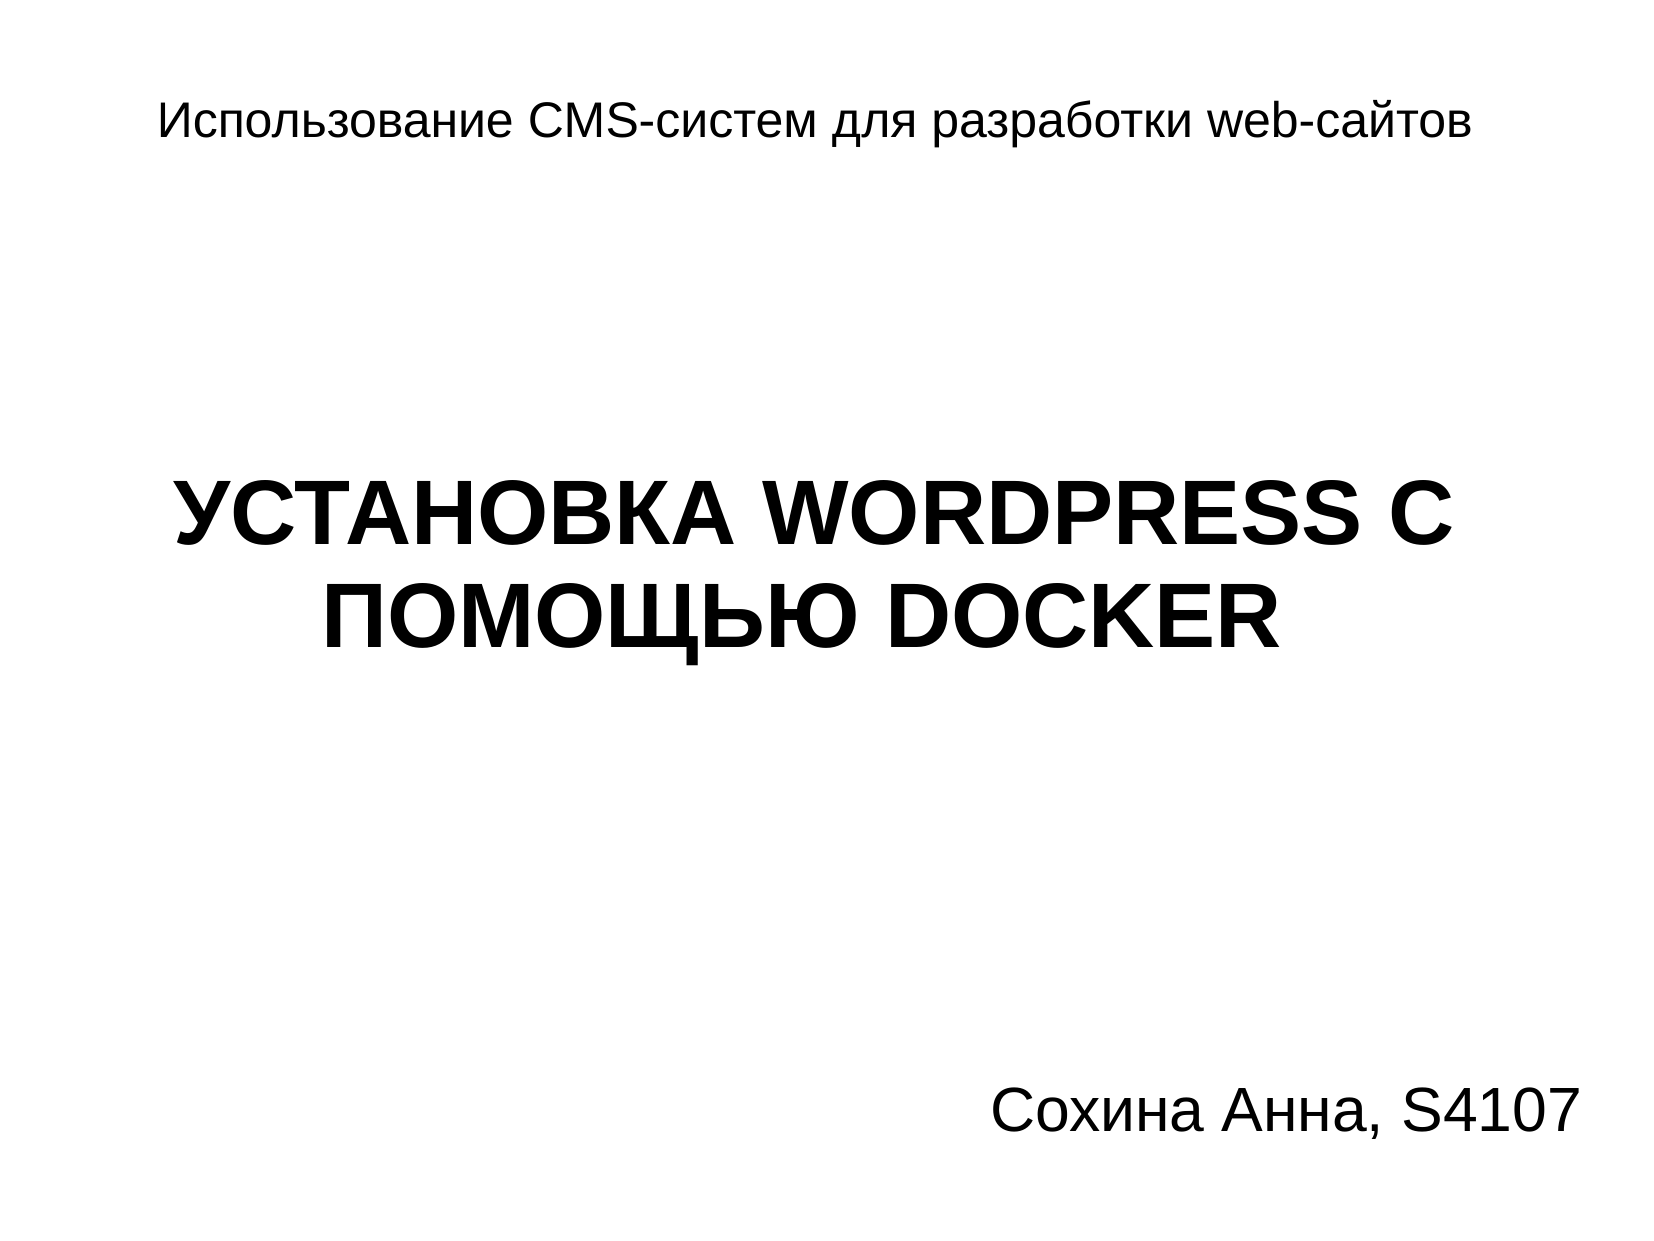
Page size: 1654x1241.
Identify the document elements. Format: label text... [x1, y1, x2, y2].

subtitle Сохина Анна, S4107 [944, 1039, 1583, 1182]
title УСТАНОВКА WORDPRESS С ПОМОЩЬЮ DOCKER [70, 460, 1560, 668]
text_box Использование CMS-систем для разработки web-сайтов [70, 85, 1559, 154]
